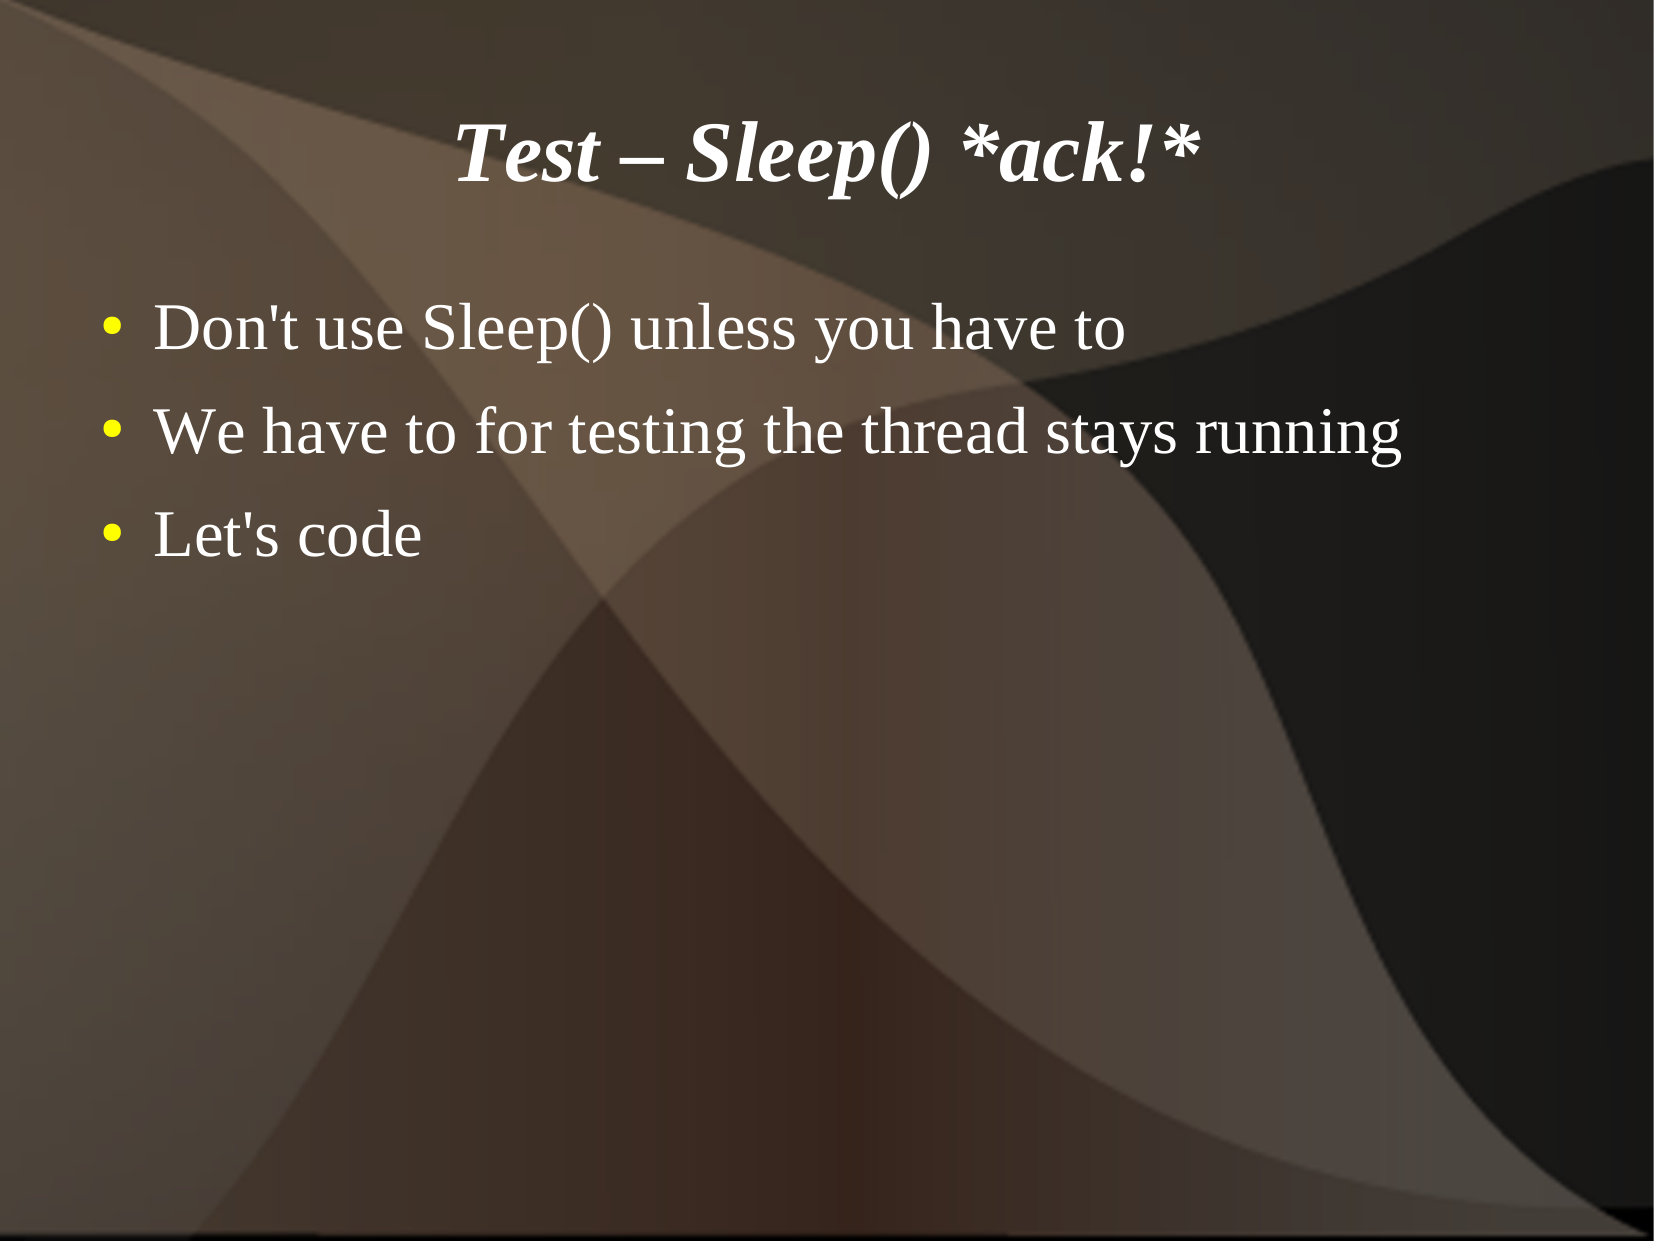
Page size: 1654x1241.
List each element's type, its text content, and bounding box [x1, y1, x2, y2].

title Test – Sleep() *ack!* [82, 49, 1571, 257]
picture [0, 0, 1654, 1241]
list Don't use Sleep() unless you have to We have to for testing the thread stays running Let's code [82, 290, 1571, 1109]
